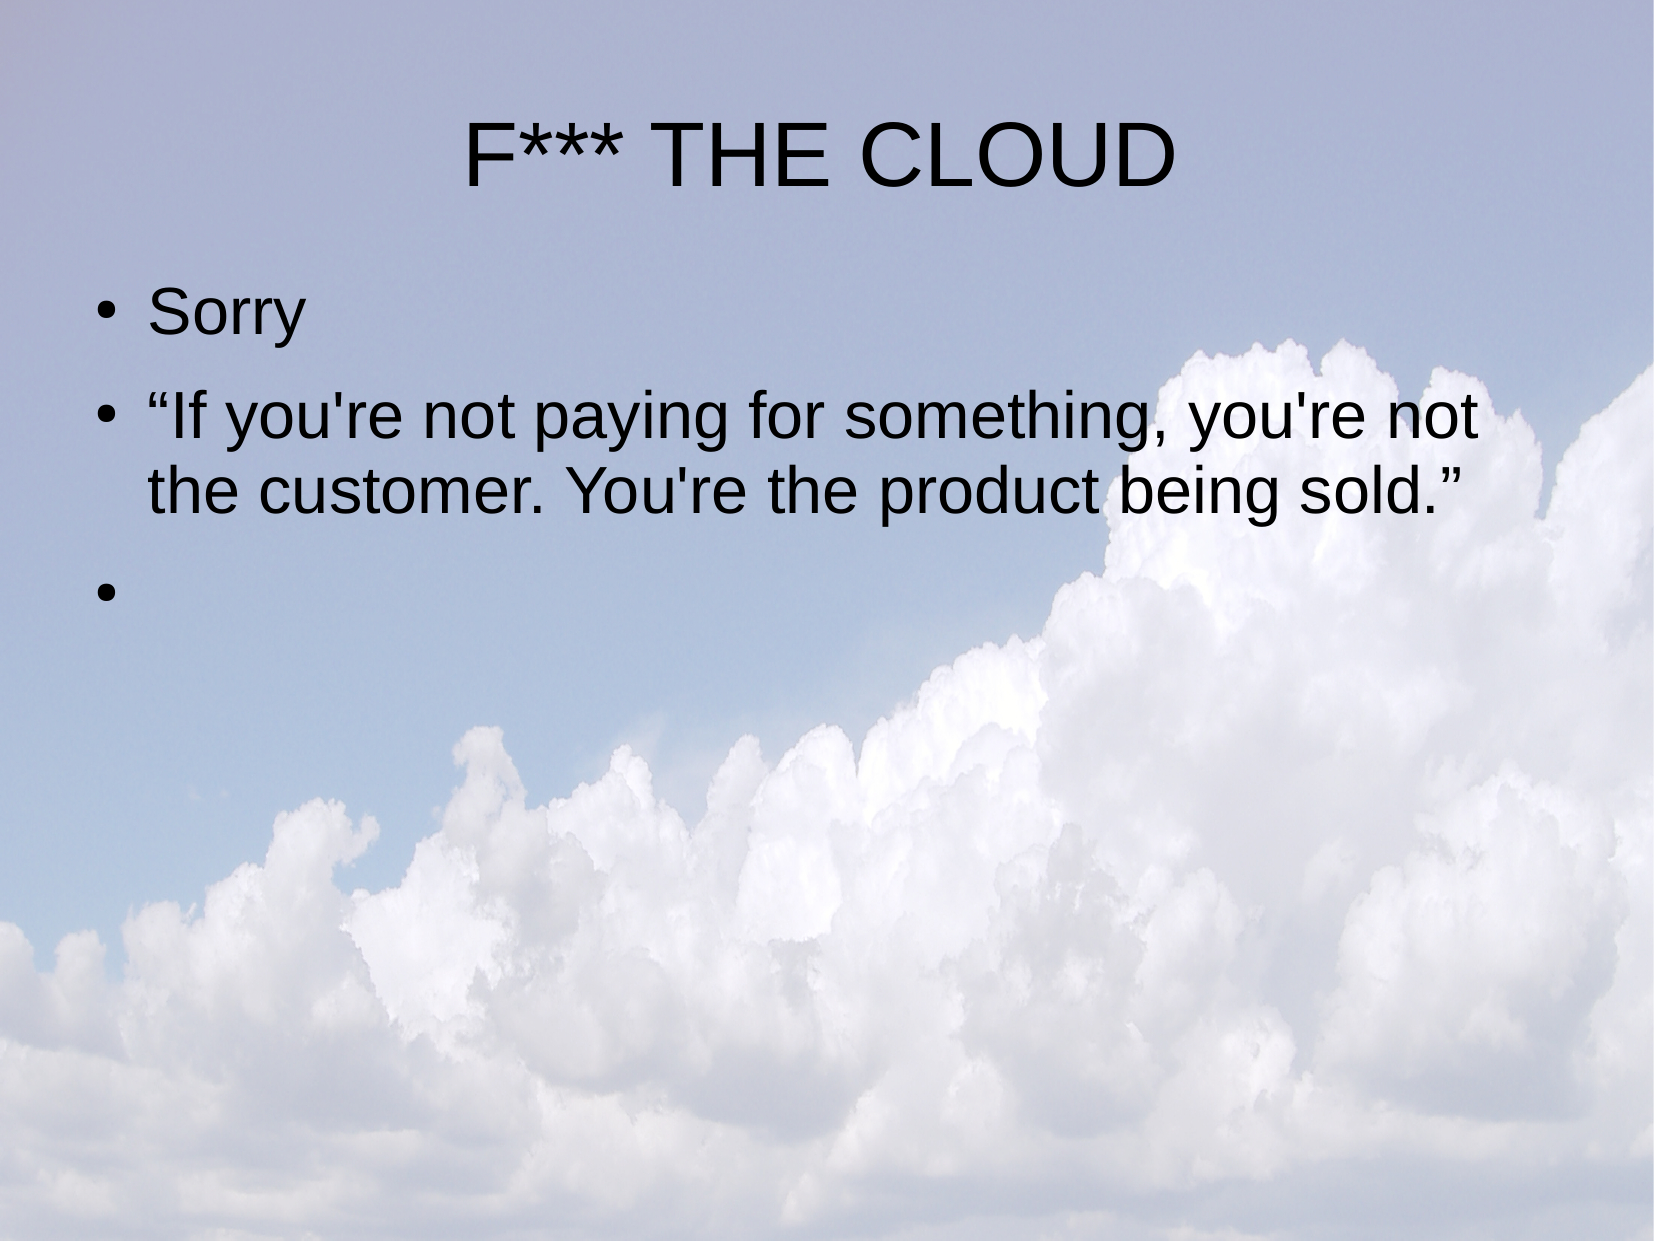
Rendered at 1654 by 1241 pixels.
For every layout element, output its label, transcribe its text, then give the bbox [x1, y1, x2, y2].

picture [0, 0, 1654, 1241]
list Sorry “If you're not paying for something, you're not the customer. You're the product being sold.” [76, 274, 1565, 1093]
title F*** THE CLOUD [76, 59, 1565, 252]
